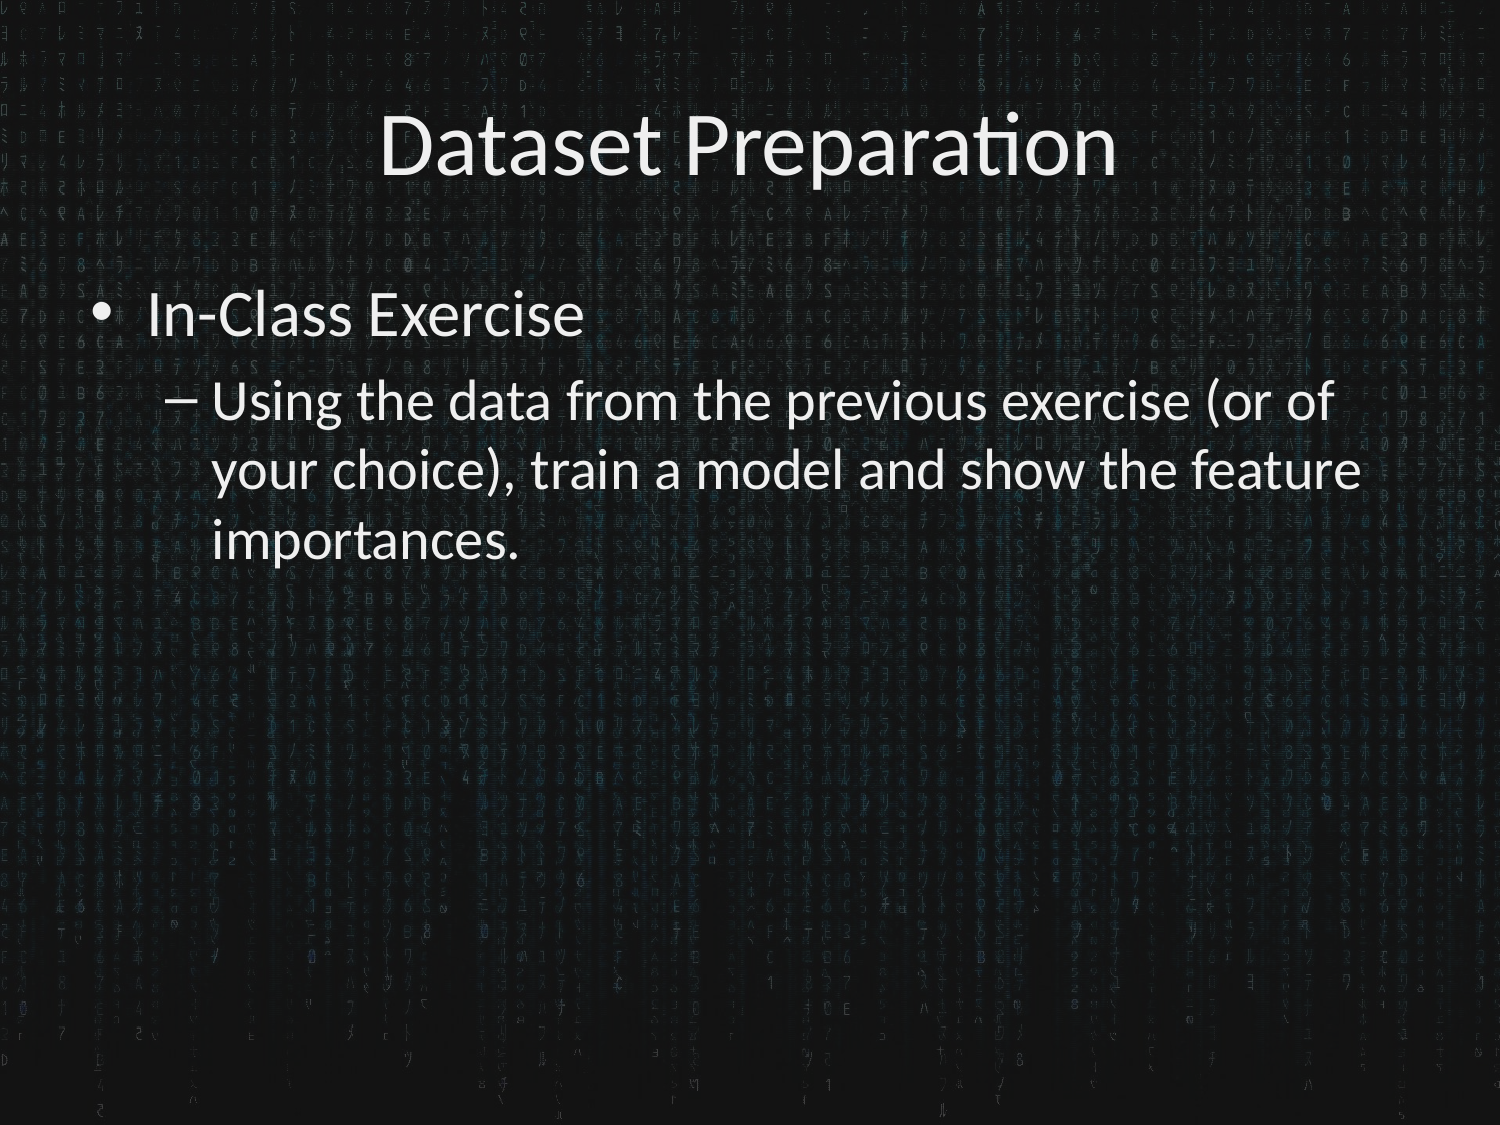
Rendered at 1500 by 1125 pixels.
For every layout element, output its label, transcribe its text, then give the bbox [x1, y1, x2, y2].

text_box [0, 0, 1500, 1125]
list In-Class Exercise Using the data from the previous exercise (or of your choice), train a model and show the feature importances. [75, 262, 1425, 1005]
title Dataset Preparation [75, 45, 1425, 233]
